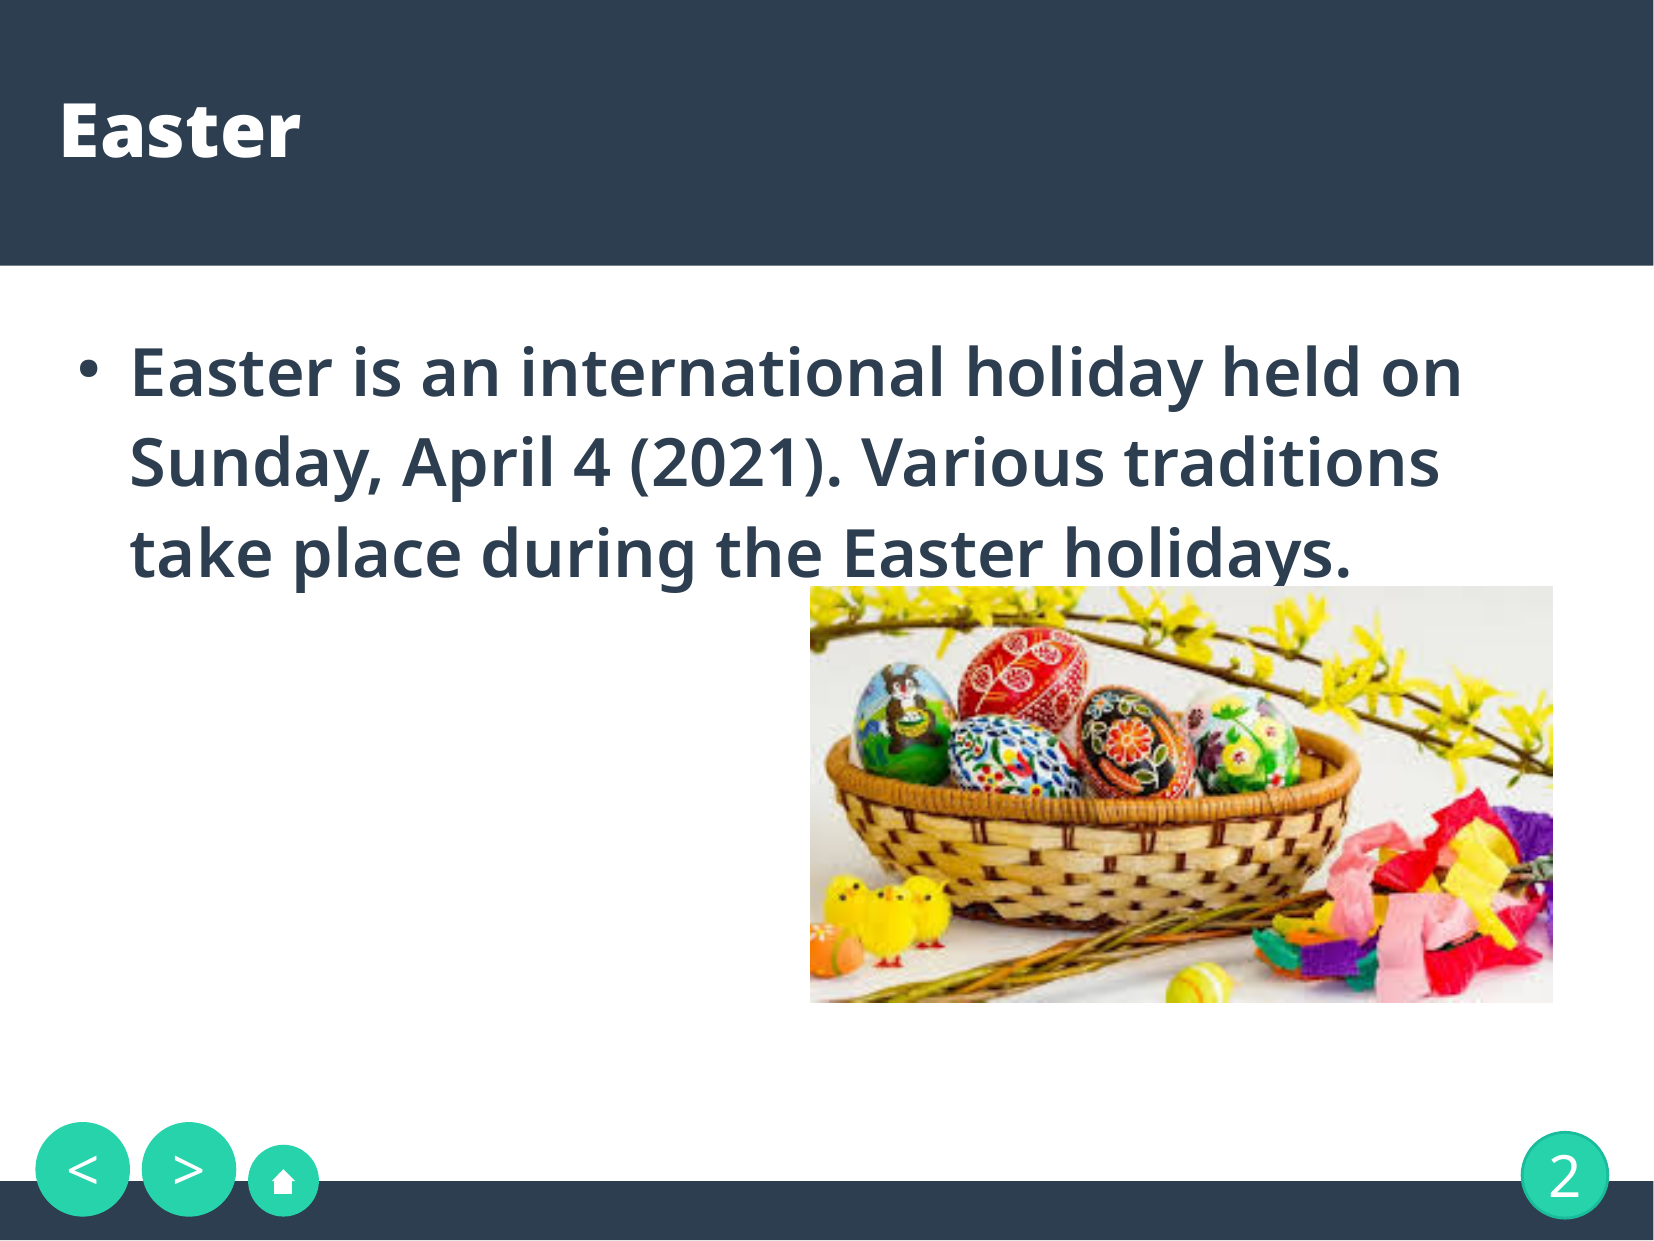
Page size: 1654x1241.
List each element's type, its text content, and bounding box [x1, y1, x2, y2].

text_box > [141, 1122, 237, 1217]
text_box 2 [1523, 1133, 1607, 1217]
list Easter is an international holiday held on Sunday, April 4 (2021). Various traditions take place during the Easter holidays. [59, 324, 1595, 1087]
title Easter [59, 49, 1595, 207]
text_box [248, 1144, 319, 1217]
picture [271, 1169, 296, 1194]
picture [810, 586, 1553, 1003]
text_box < [35, 1122, 130, 1217]
